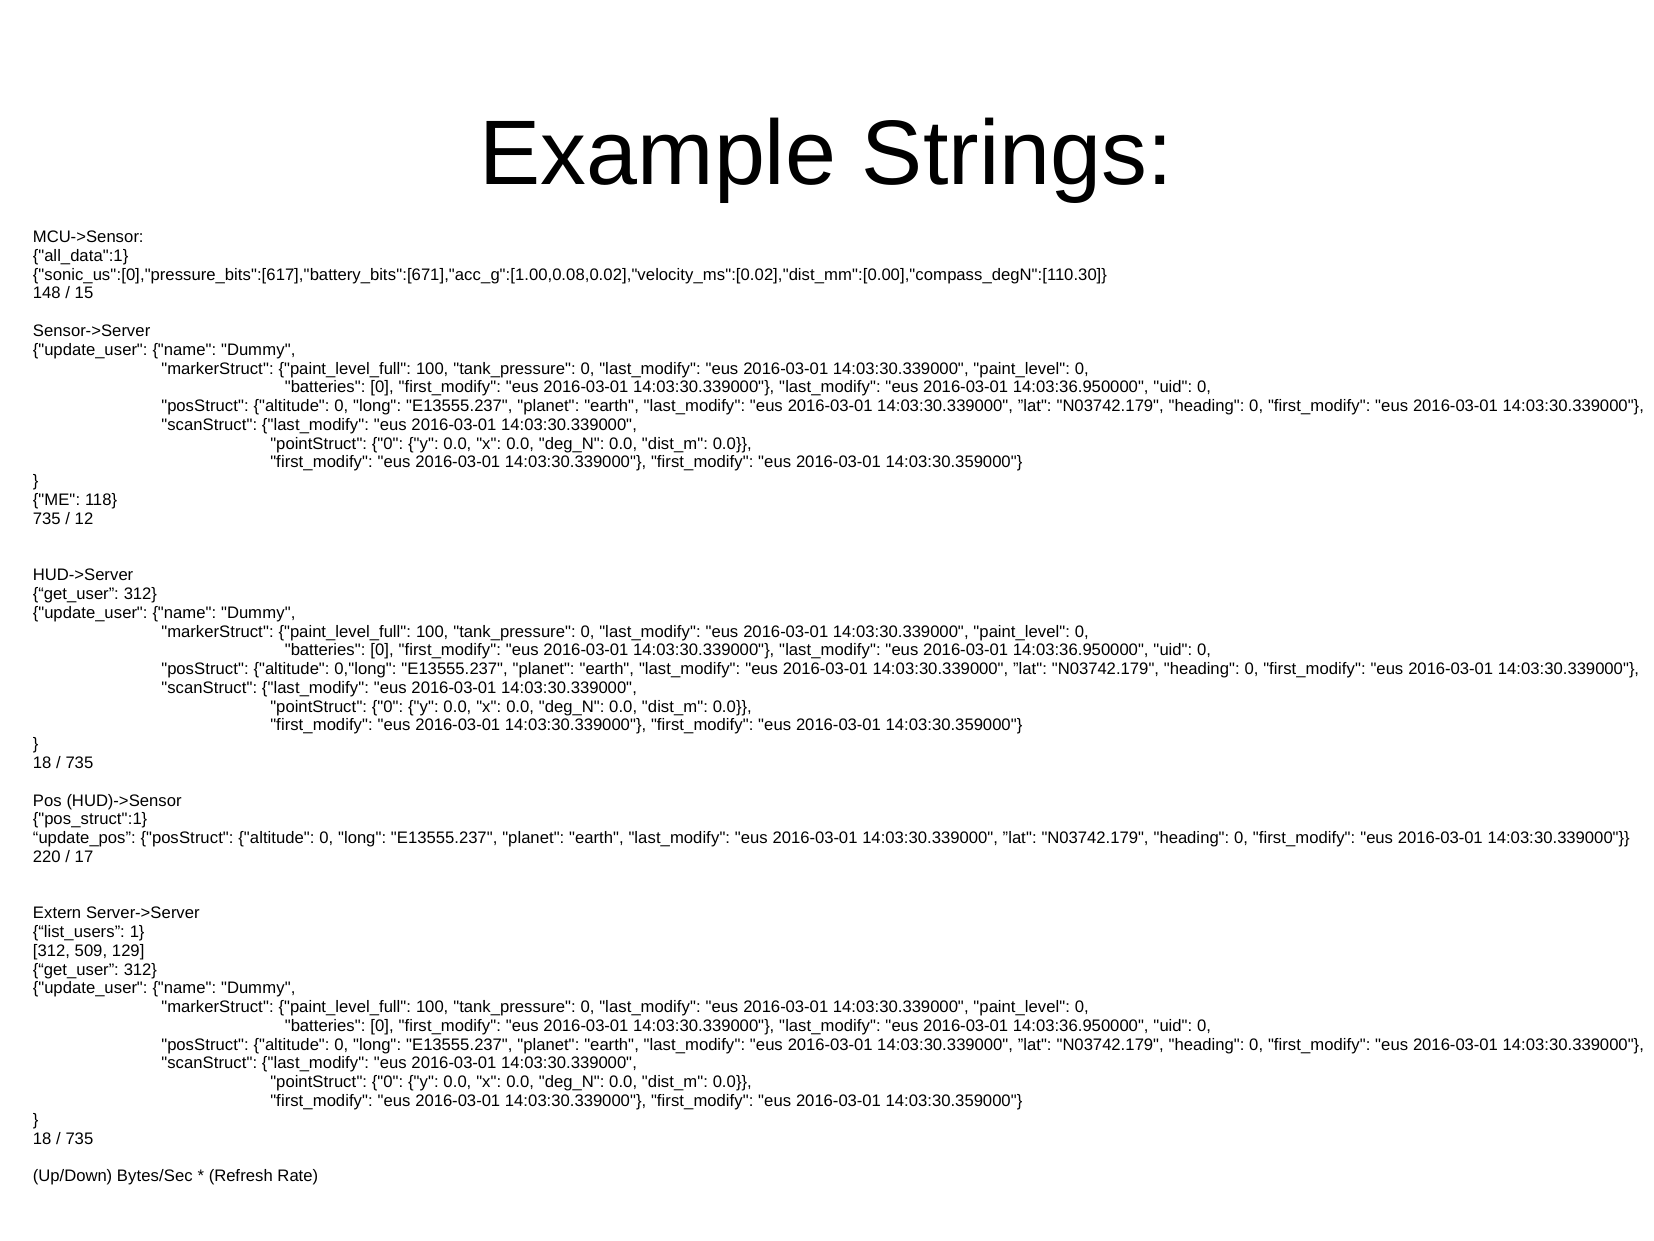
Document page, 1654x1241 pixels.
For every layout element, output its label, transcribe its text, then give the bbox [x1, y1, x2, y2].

title Example Strings: [82, 49, 1571, 220]
text_box MCU->Sensor: {"all_data":1} {"sonic_us":[0],"pressure_bits":[617],"battery_bits":[671],"acc_g":[1.00,0.08,0.02],"velocity_ms":[0.02],"dist_mm":[0.00],"compass_degN":[110.30]} 148 / 15 Sensor->Server {"update_user": {"name": "Dummy", "markerStruct": {"paint_level_full": 100, "tank_pressure": 0, "last_modify": "eus 2016-03-01 14:03:30.339000", "paint_level": 0, "batteries": [0], "first_modify": "eus 2016-03-01 14:03:30.339000"}, "last_modify": "eus 2016-03-01 14:03:36.950000", "uid": 0, "posStruct": {"altitude": 0, "long": "E13555.237", "planet": "earth", "last_modify": "eus 2016-03-01 14:03:30.339000", ”lat": "N03742.179", "heading": 0, "first_modify": "eus 2016-03-01 14:03:30.339000"}, "scanStruct": {"last_modify": "eus 2016-03-01 14:03:30.339000", "pointStruct": {"0": {"y": 0.0, "x": 0.0, "deg_N": 0.0, "dist_m": 0.0}}, "first_modify": "eus 2016-03-01 14:03:30.339000"}, "first_modify": "eus 2016-03-01 14:03:30.359000"} } {"ME": 118} 735 / 12 HUD->Server {“get_user”: 312} {"update_user": {"name": "Dummy", "markerStruct": {"paint_level_full": 100, "tank_pressure": 0, "last_modify": "eus 2016-03-01 14:03:30.339000", "paint_level": 0, "batteries": [0], "first_modify": "eus 2016-03-01 14:03:30.339000"}, "last_modify": "eus 2016-03-01 14:03:36.950000", "uid": 0, "posStruct": {"altitude": 0,"long": "E13555.237", "planet": "earth", "last_modify": "eus 2016-03-01 14:03:30.339000", ”lat": "N03742.179", "heading": 0, "first_modify": "eus 2016-03-01 14:03:30.339000"}, "scanStruct": {"last_modify": "eus 2016-03-01 14:03:30.339000", "pointStruct": {"0": {"y": 0.0, "x": 0.0, "deg_N": 0.0, "dist_m": 0.0}}, "first_modify": "eus 2016-03-01 14:03:30.339000"}, "first_modify": "eus 2016-03-01 14:03:30.359000"} } 18 / 735 Pos (HUD)->Sensor {"pos_struct":1} “update_pos”: {"posStruct": {"altitude": 0, "long": "E13555.237", "planet": "earth", "last_modify": "eus 2016-03-01 14:03:30.339000", ”lat": "N03742.179", "heading": 0, "first_modify": "eus 2016-03-01 14:03:30.339000"}} 220 / 17 Extern Server->Server {“list_users”: 1} [312, 509, 129] {“get_user”: 312} {"update_user": {"name": "Dummy", "markerStruct": {"paint_level_full": 100, "tank_pressure": 0, "last_modify": "eus 2016-03-01 14:03:30.339000", "paint_level": 0, "batteries": [0], "first_modify": "eus 2016-03-01 14:03:30.339000"}, "last_modify": "eus 2016-03-01 14:03:36.950000", "uid": 0, "posStruct": {"altitude": 0, "long": "E13555.237", "planet": "earth", "last_modify": "eus 2016-03-01 14:03:30.339000", ”lat": "N03742.179", "heading": 0, "first_modify": "eus 2016-03-01 14:03:30.339000"}, "scanStruct": {"last_modify": "eus 2016-03-01 14:03:30.339000", "pointStruct": {"0": {"y": 0.0, "x": 0.0, "deg_N": 0.0, "dist_m": 0.0}}, "first_modify": "eus 2016-03-01 14:03:30.339000"}, "first_modify": "eus 2016-03-01 14:03:30.359000"} } 18 / 735 (Up/Down) Bytes/Sec * (Refresh Rate) [18, 220, 1654, 1193]
